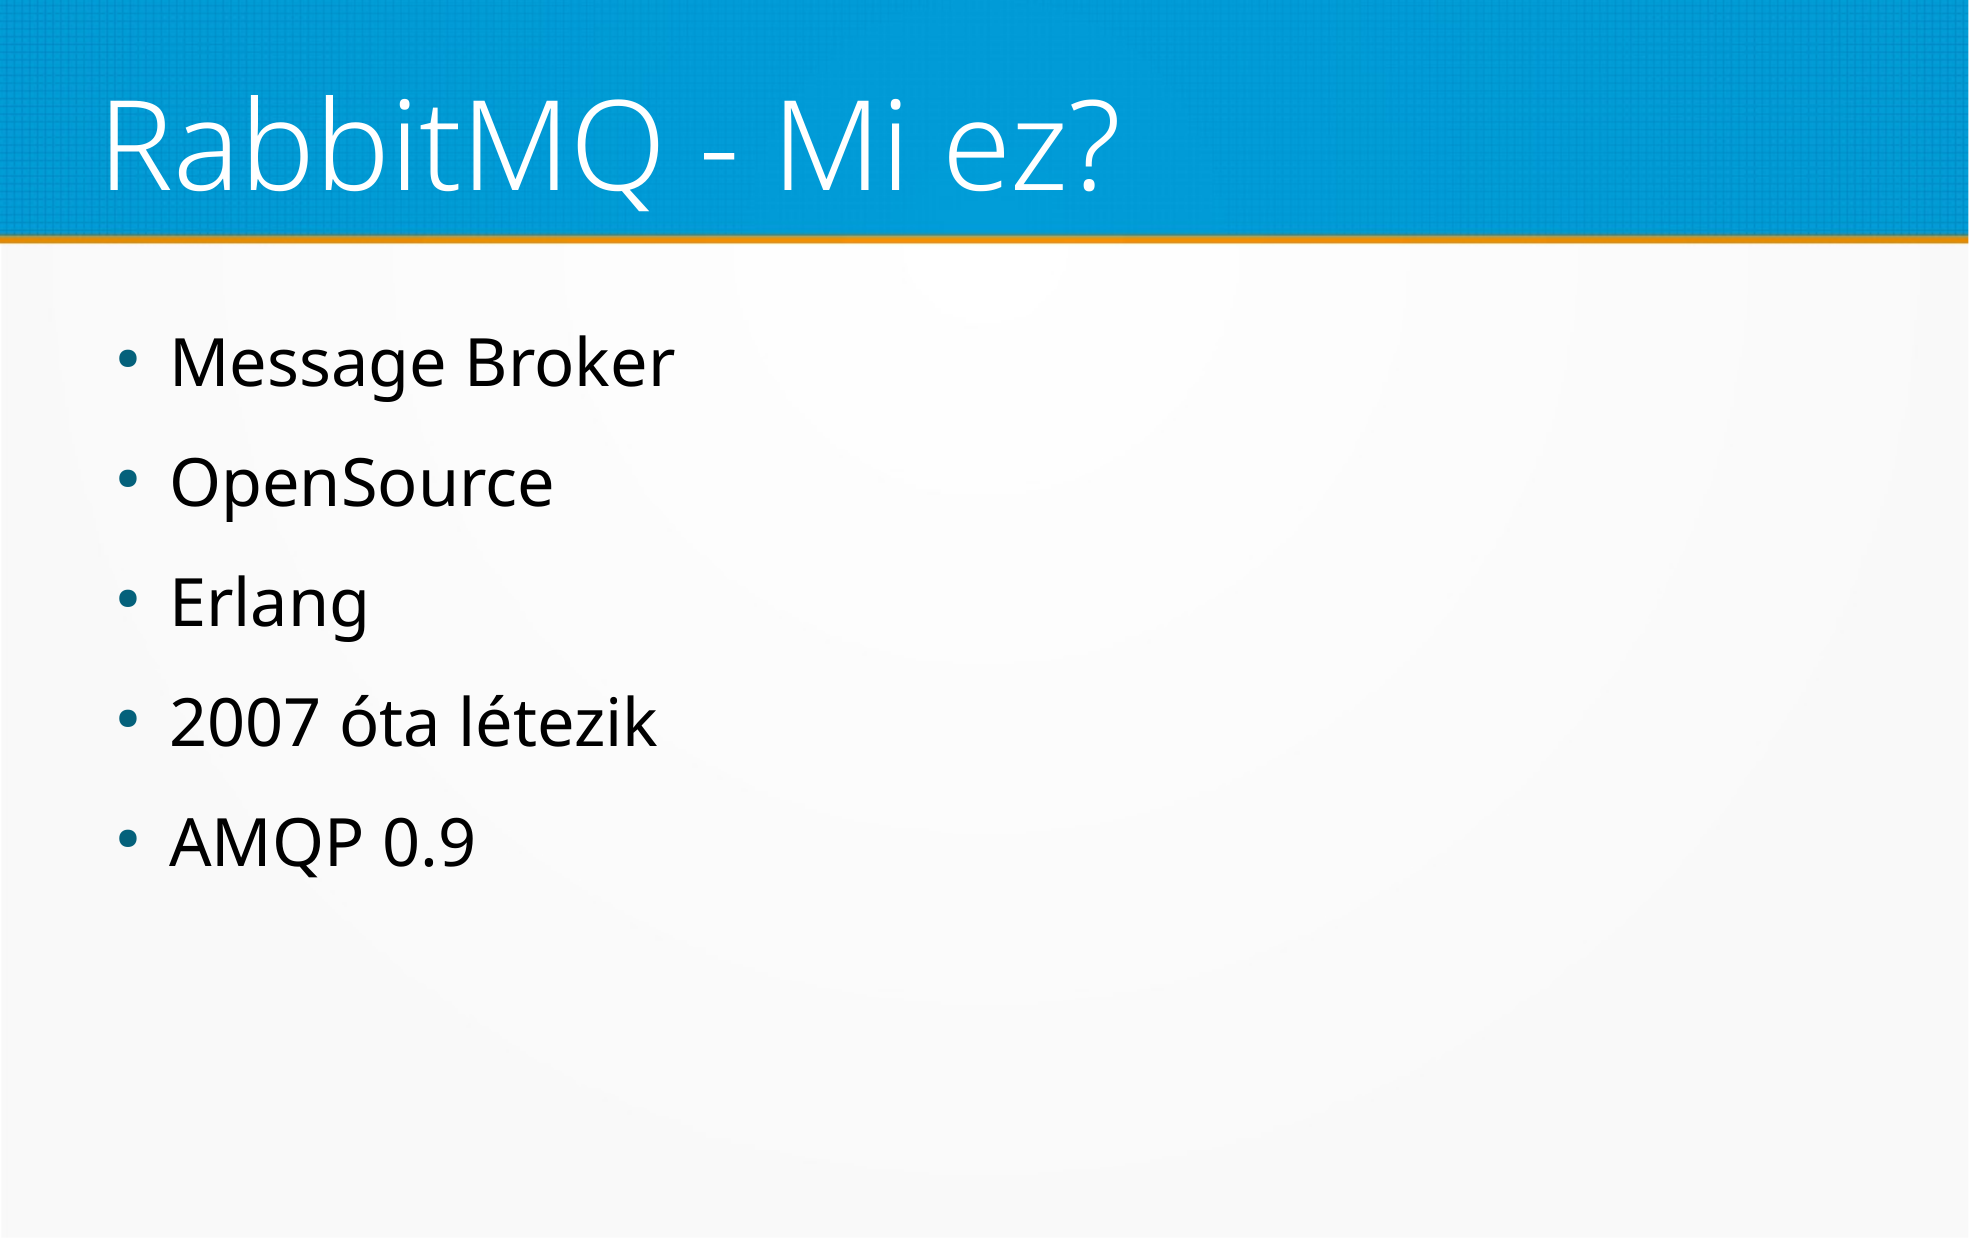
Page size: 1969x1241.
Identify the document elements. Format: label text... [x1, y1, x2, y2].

title RabbitMQ - Mi ez? [98, 19, 1870, 227]
list Message Broker OpenSource Erlang 2007 óta létezik AMQP 0.9 [98, 315, 1861, 1081]
picture [0, 233, 1969, 1241]
